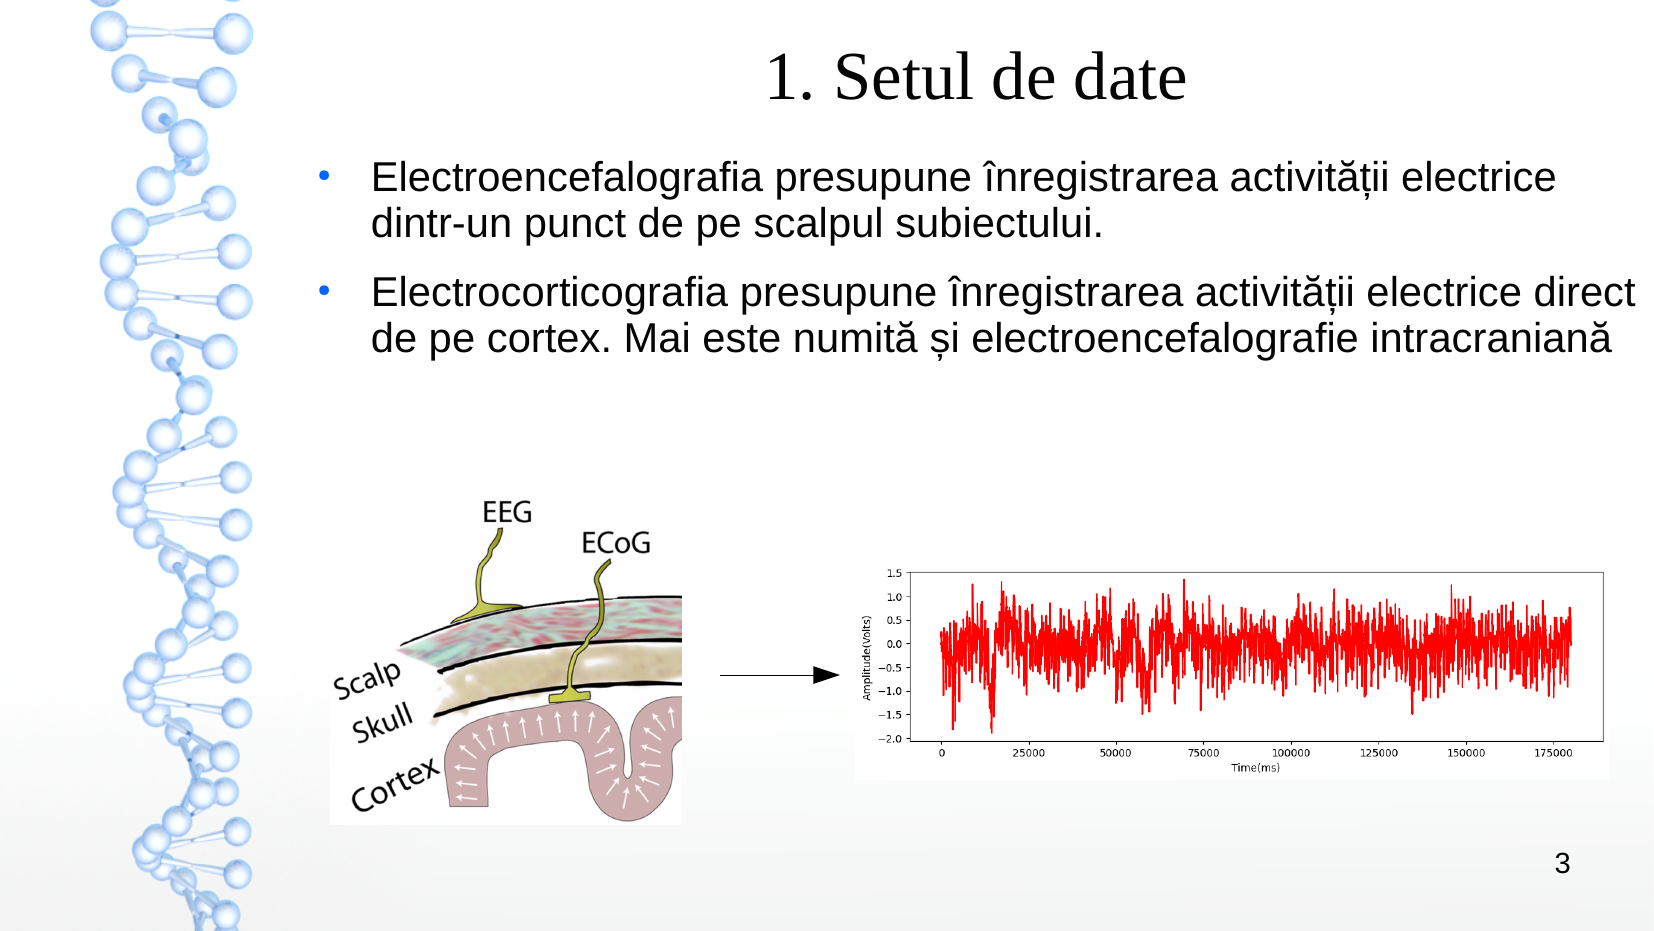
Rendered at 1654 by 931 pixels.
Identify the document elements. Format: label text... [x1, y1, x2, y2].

title 1. Setul de date [300, 0, 1654, 154]
picture [0, 0, 1654, 931]
list Electroencefalografia presupune înregistrarea activității electrice dintr-un punct de pe scalpul subiectului. Electrocorticografia presupune înregistrarea activității electrice direct de pe cortex. Mai este numită și electroencefalografie intracraniană [300, 153, 1651, 764]
